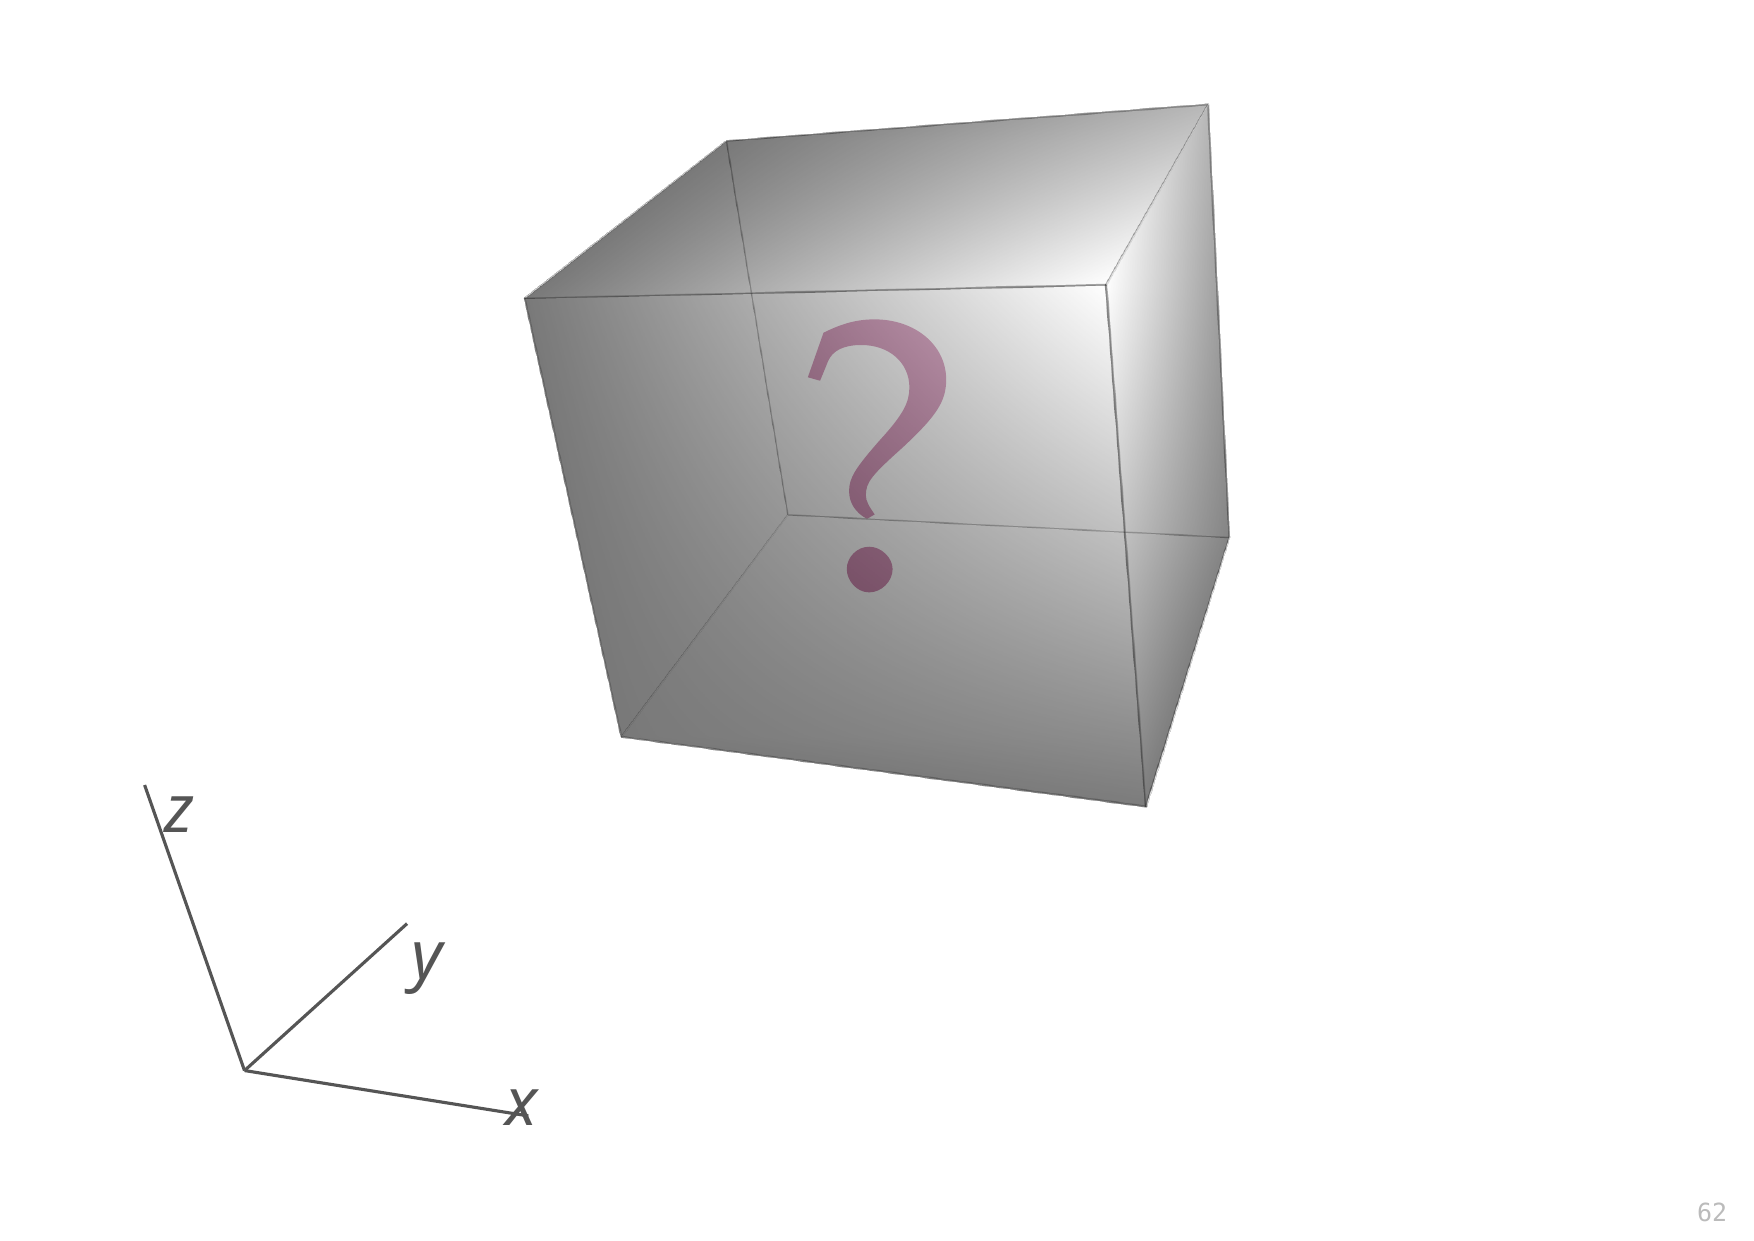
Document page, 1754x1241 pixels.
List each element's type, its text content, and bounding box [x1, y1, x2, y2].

text_box y [396, 899, 438, 982]
text_box x [490, 1047, 532, 1129]
text_box z [149, 753, 188, 836]
